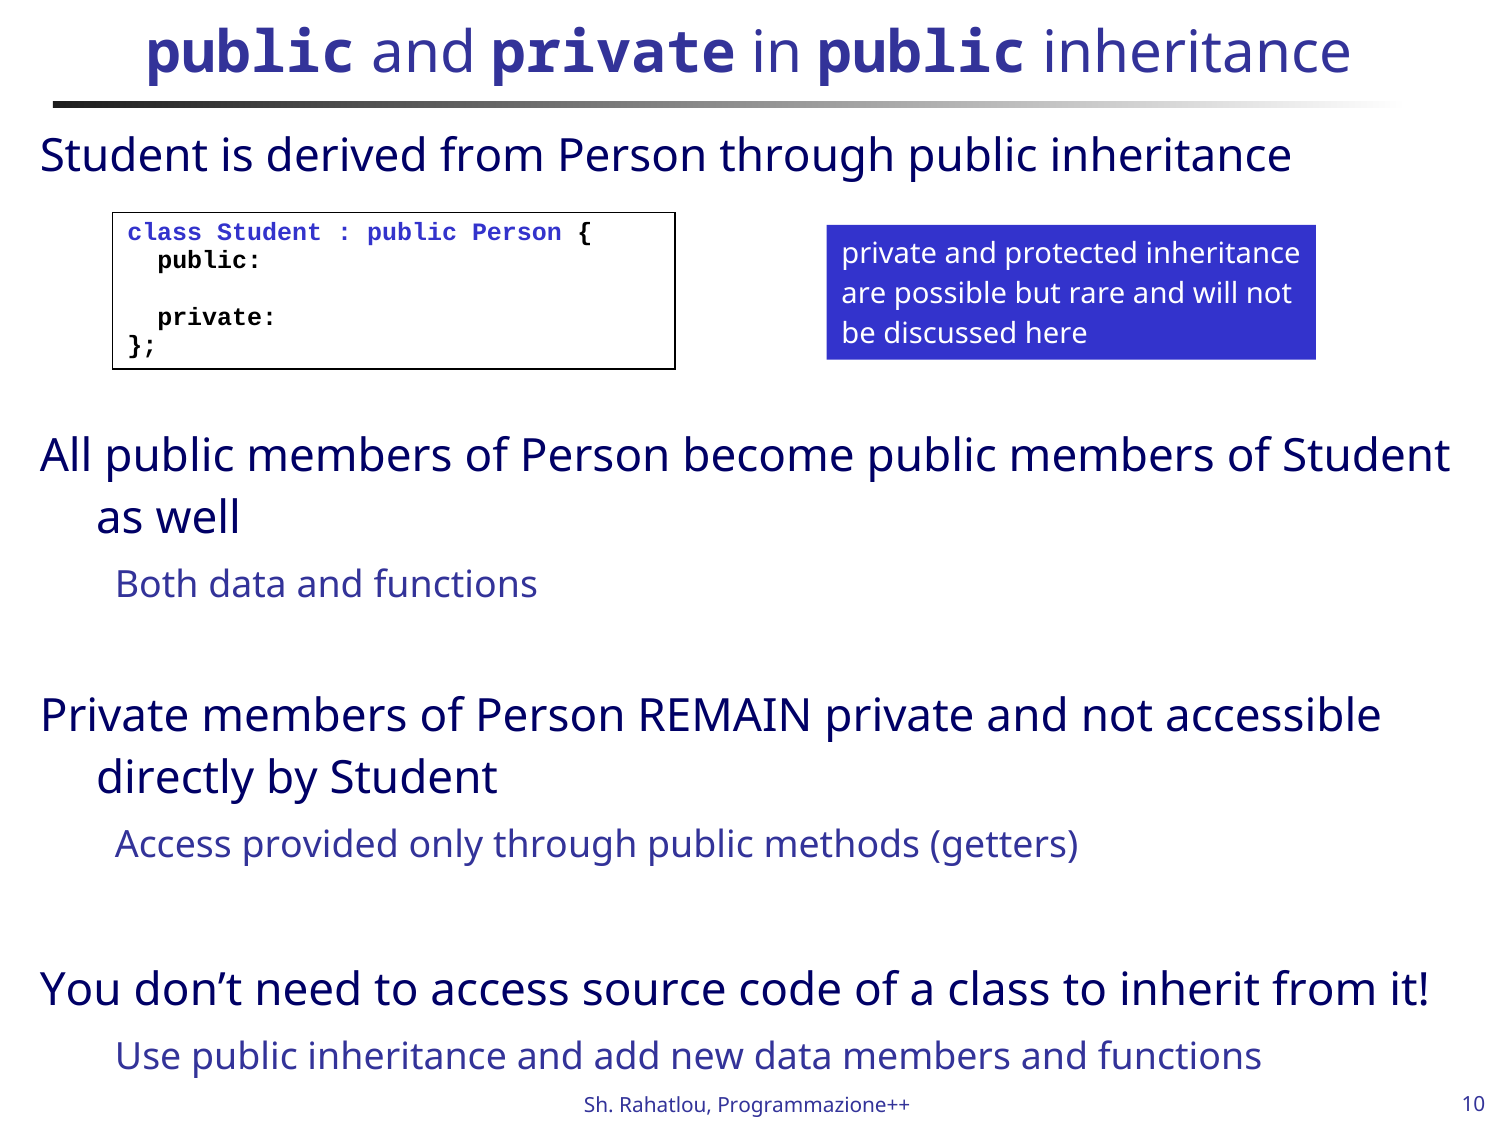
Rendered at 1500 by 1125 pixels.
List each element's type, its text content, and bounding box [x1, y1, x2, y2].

list Student is derived from Person through public inheritance All public members of Person become public members of Student as well Both data and functions Private members of Person REMAIN private and not accessible directly by Student Access provided only through public methods (getters) You don’t need to access source code of a class to inherit from it! Use public inheritance and add new data members and functions [24, 114, 1469, 1075]
title public and private in public inheritance [86, 2, 1412, 103]
text_box private and protected inheritance are possible but rare and will not be discussed here [826, 224, 1316, 360]
text_box class Student : public Person { public: private: }; [112, 212, 675, 369]
